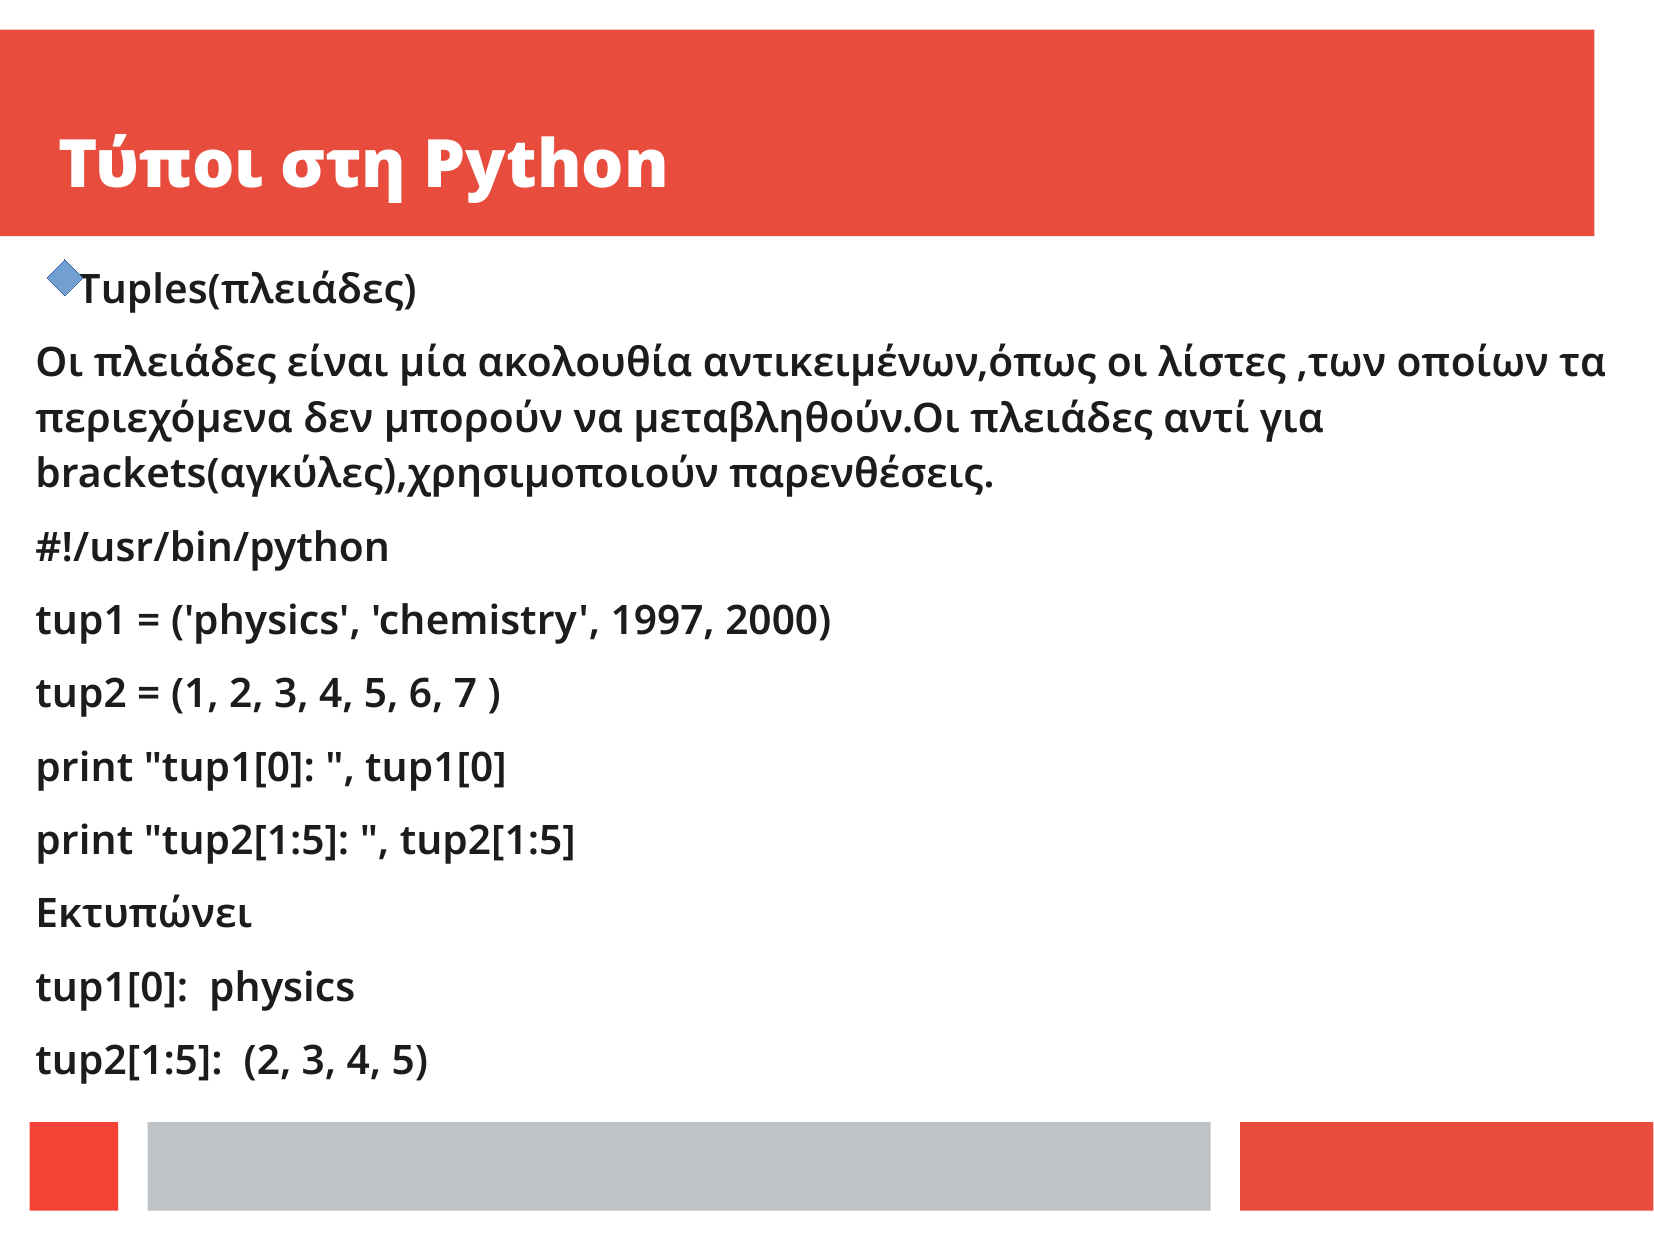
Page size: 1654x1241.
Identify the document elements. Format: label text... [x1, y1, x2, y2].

title Τύποι στη Python [59, 59, 1595, 207]
text_box [47, 259, 83, 296]
list Τuples(πλειάδες) Οι πλειάδες είναι μία ακολουθία αντικειμένων,όπως οι λίστες ,των οποίων τα περιεχόμενα δεν μπορούν να μεταβληθούν.Οι πλειάδες αντί για brackets(αγκύλες),χρησιμοποιούν παρενθέσεις. #!/usr/bin/python tup1 = ('physics', 'chemistry', 1997, 2000) tup2 = (1, 2, 3, 4, 5, 6, 7 ) print "tup1[0]: ", tup1[0] print "tup2[1:5]: ", tup2[1:5] Εκτυπώνει tup1[0]: physics tup2[1:5]: (2, 3, 4, 5) [35, 259, 1630, 1093]
